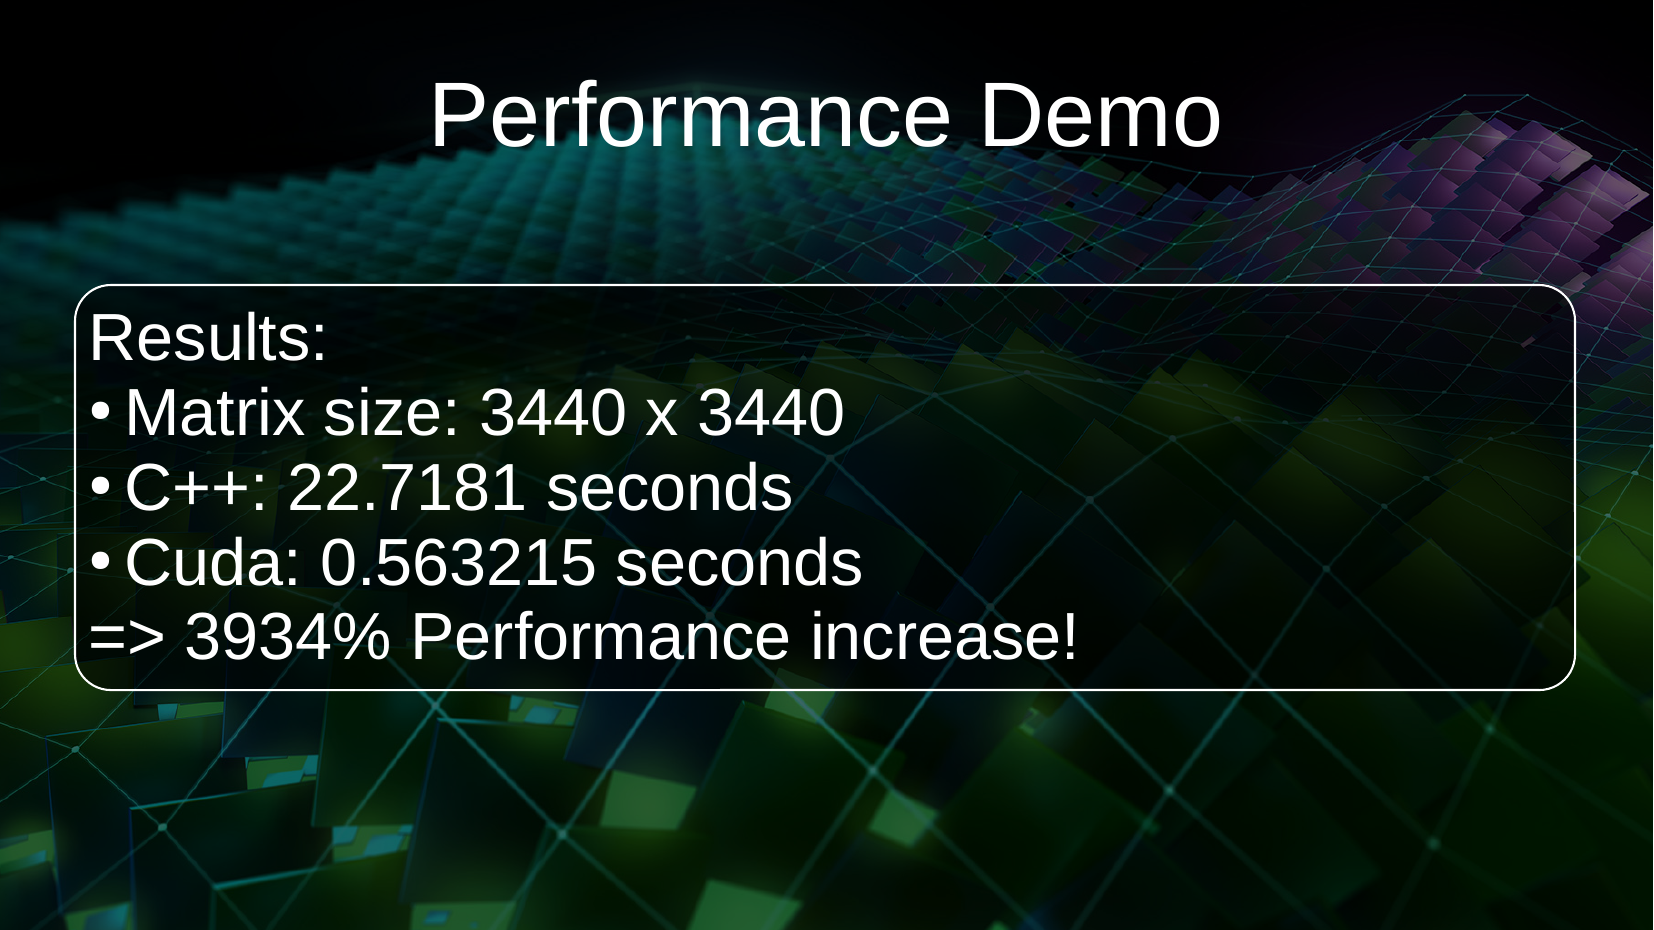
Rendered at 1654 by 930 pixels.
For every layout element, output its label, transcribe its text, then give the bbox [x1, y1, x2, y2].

text_box [1571, 304, 1576, 671]
title Performance Demo [82, 37, 1571, 193]
picture [0, 0, 1653, 930]
subtitle Results: Matrix size: 3440 x 3440 C++: 22.7181 seconds Cuda: 0.563215 seconds => 3934% Performance increase! [82, 217, 1571, 757]
text_box [75, 299, 82, 676]
